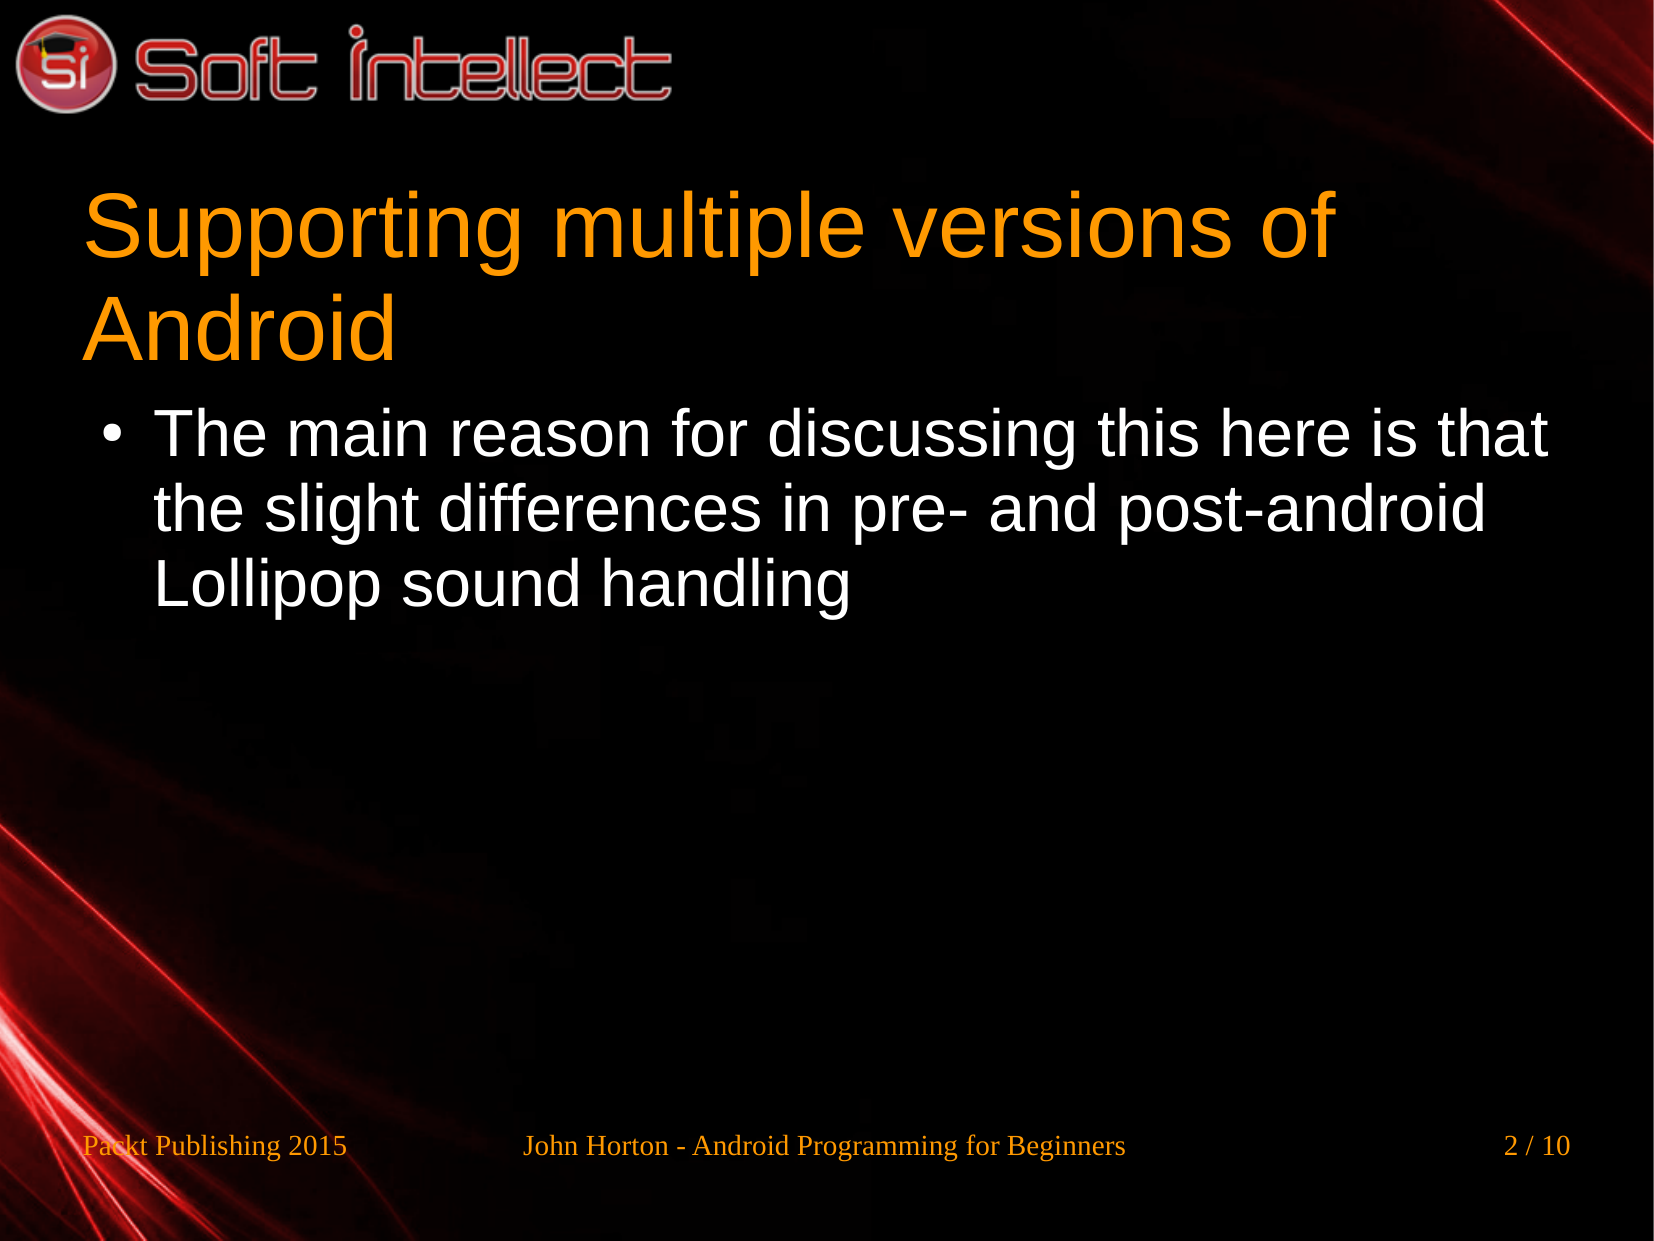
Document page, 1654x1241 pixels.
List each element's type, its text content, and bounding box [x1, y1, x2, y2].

list The main reason for discussing this here is that the slight differences in pre- and post-android Lollipop sound handling [82, 396, 1571, 1116]
picture [0, 0, 1654, 1241]
title Supporting multiple versions of Android [82, 173, 1571, 381]
